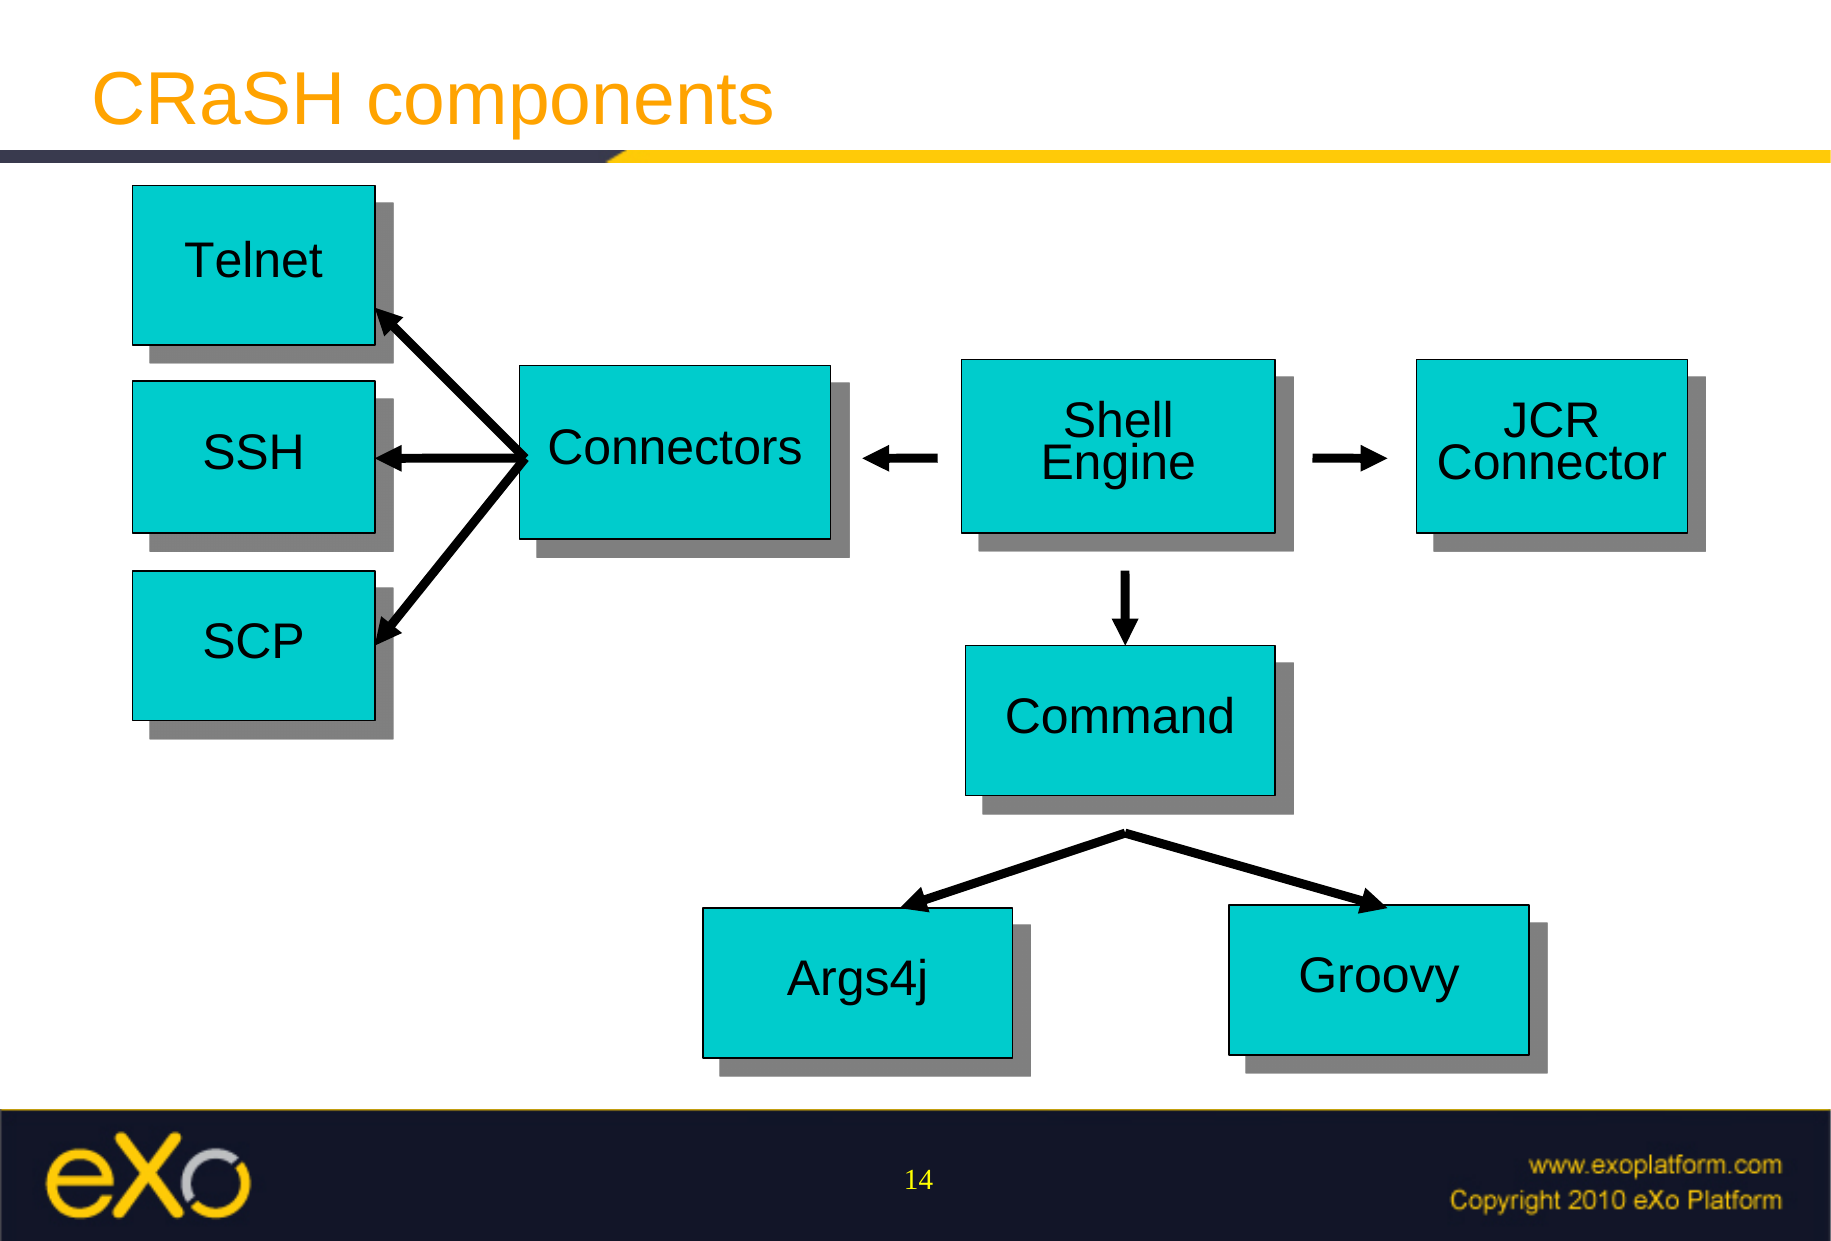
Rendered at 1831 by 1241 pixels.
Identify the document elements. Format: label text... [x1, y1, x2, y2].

text_box SSH [132, 381, 376, 534]
text_box Args4j [702, 908, 1013, 1059]
text_box Connectors [519, 365, 831, 539]
picture [0, 150, 1831, 163]
text_box Groovy [1228, 905, 1529, 1056]
text_box Command [965, 645, 1275, 796]
text_box CRaSH components [91, 49, 1740, 151]
text_box JCR Connector [1416, 359, 1688, 534]
picture [0, 1109, 1831, 1241]
text_box Shell Engine [961, 359, 1275, 534]
text_box SCP [132, 570, 376, 721]
text_box Telnet [132, 185, 376, 346]
